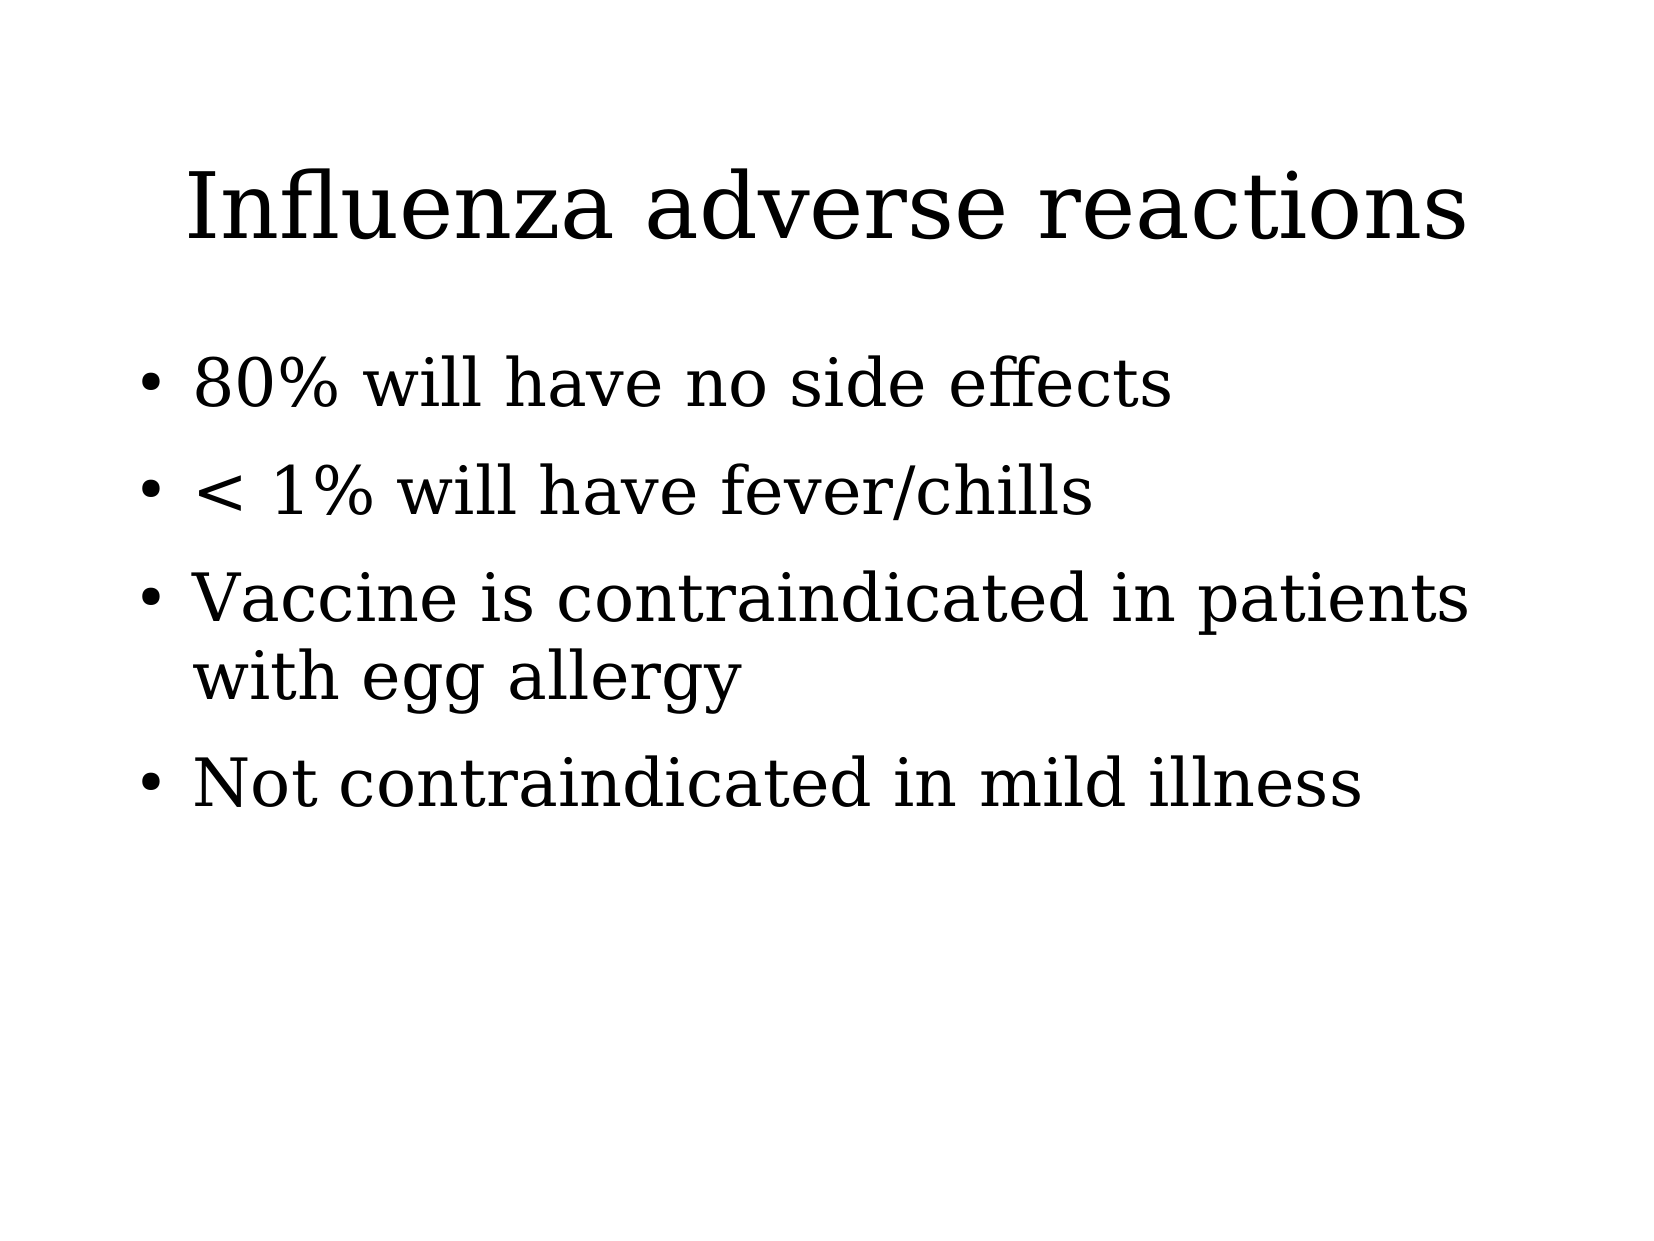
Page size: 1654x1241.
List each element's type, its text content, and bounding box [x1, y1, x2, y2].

title Influenza adverse reactions [121, 102, 1534, 311]
list 80% will have no side effects < 1% will have fever/chills Vaccine is contraindicated in patients with egg allergy Not contraindicated in mild illness [121, 344, 1534, 1127]
